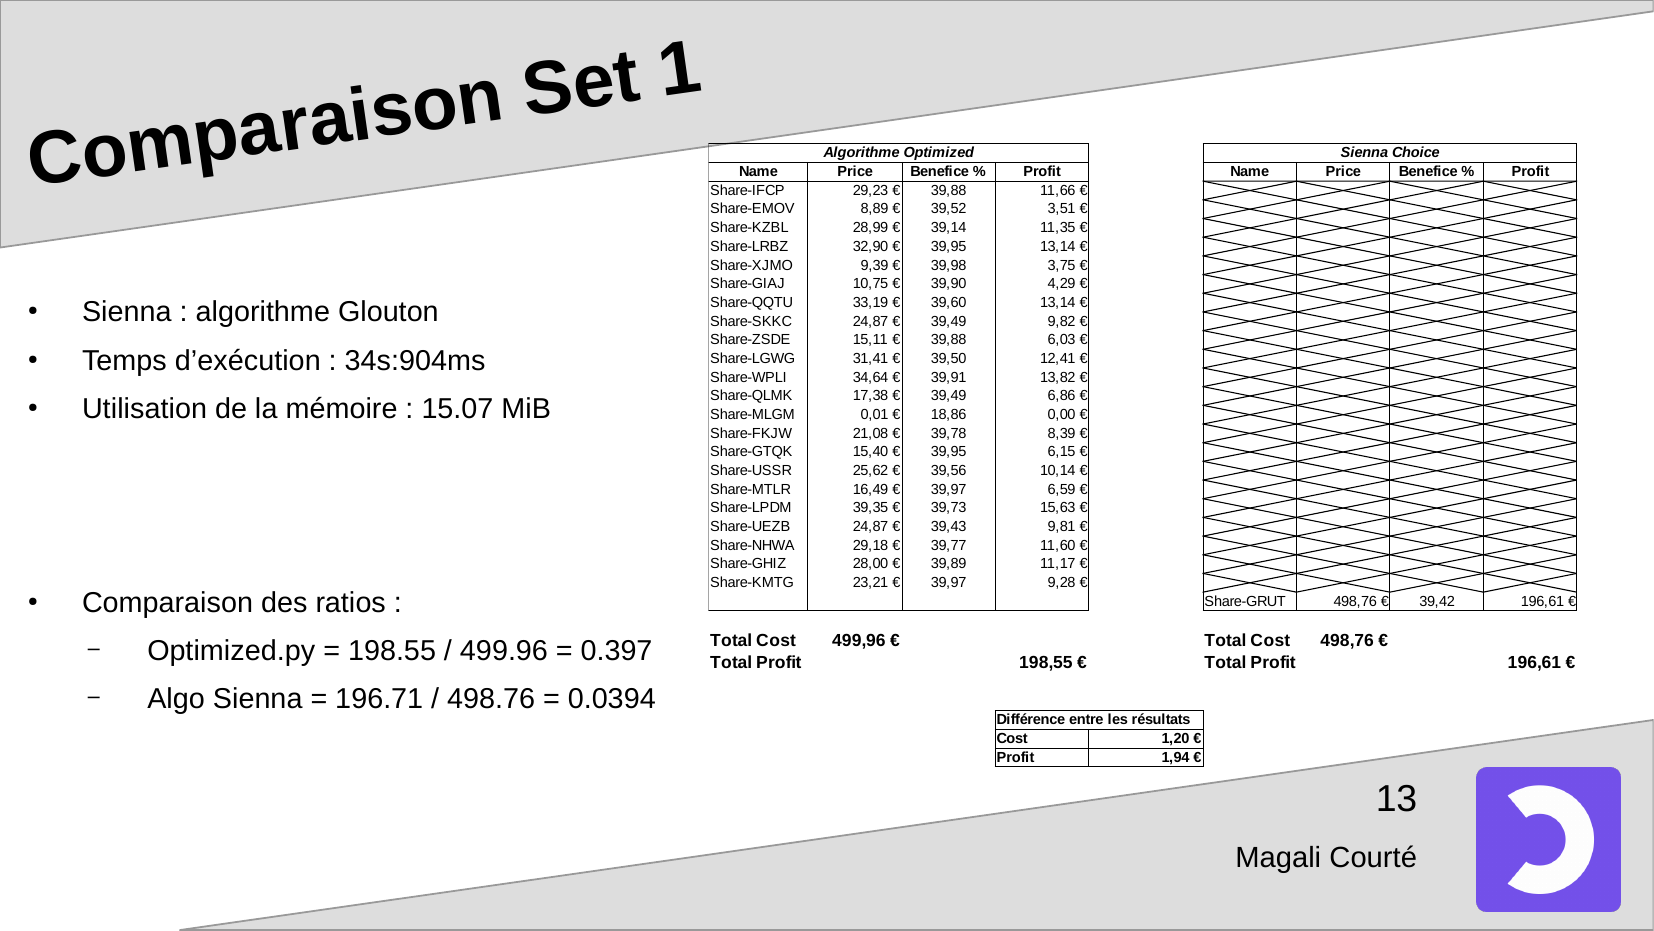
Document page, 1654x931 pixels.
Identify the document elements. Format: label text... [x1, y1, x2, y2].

title Comparaison Set 1 [16, 0, 1501, 177]
picture [708, 143, 1621, 912]
list Sienna : algorithme Glouton Temps d’exécution : 34s:904ms Utilisation de la mémoire : 15.07 MiB Comparaison des ratios : Optimized.py = 198.55 / 499.96 = 0.397 Algo Sienna = 196.71 / 498.76 = 0.0394 [16, 177, 708, 717]
